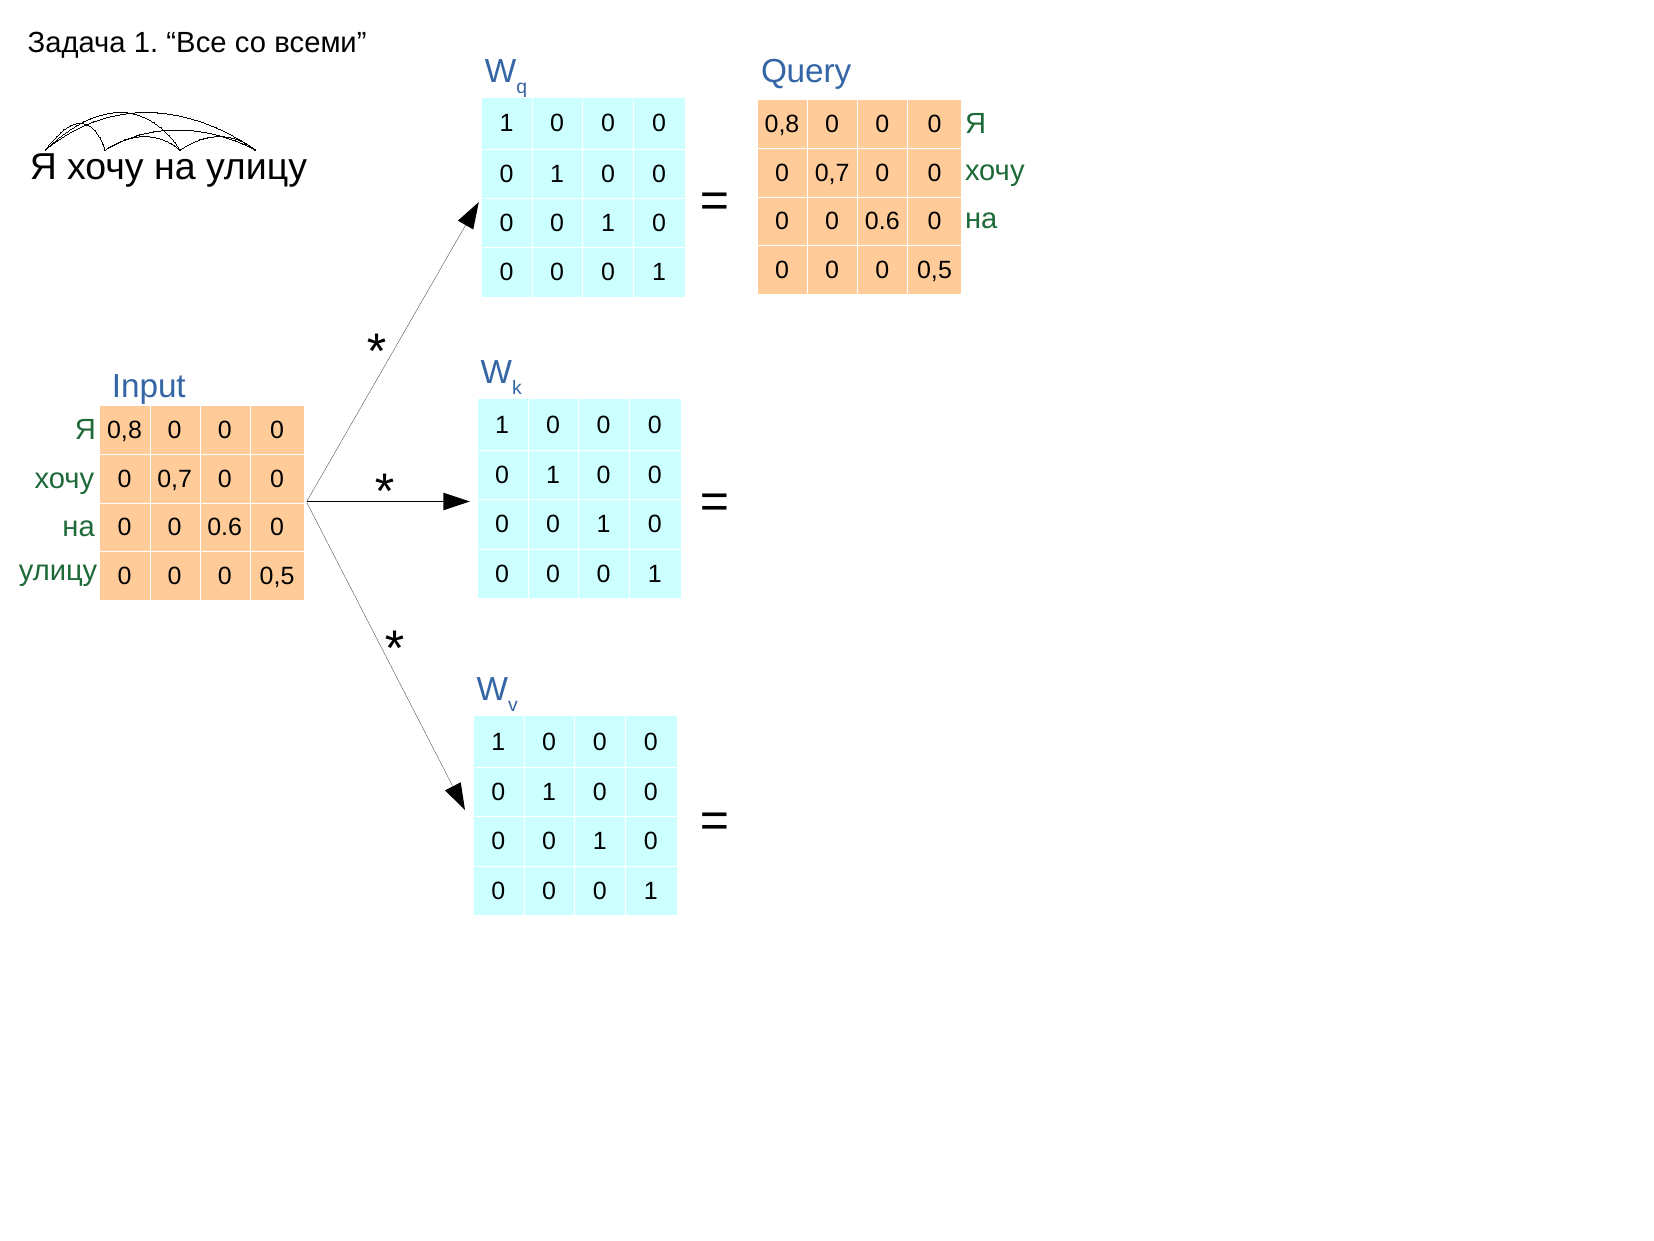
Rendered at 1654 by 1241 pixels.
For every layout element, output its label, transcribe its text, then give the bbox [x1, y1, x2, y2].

table_cell 1 [583, 199, 633, 247]
text_box Query [746, 45, 867, 100]
table_cell 0 [201, 552, 250, 600]
text_box * [360, 456, 405, 541]
text_box Wv [461, 663, 561, 724]
table_cell 1 [630, 550, 681, 598]
table_header 0 [583, 98, 633, 149]
table_cell 0 [474, 817, 524, 866]
text_box * [352, 316, 397, 387]
text_box на [950, 194, 1038, 243]
table_cell 0 [482, 199, 532, 247]
table_header 0 [808, 100, 857, 148]
text_box = [685, 466, 737, 537]
table_header 0 [908, 100, 950, 148]
text_box Input [97, 360, 211, 412]
table_header 0,8 [758, 100, 807, 148]
table_cell 0 [858, 246, 907, 294]
text_box на [47, 502, 99, 546]
table_cell 0 [575, 768, 625, 816]
table_cell 1 [579, 500, 629, 549]
table_cell 0 [474, 867, 524, 915]
table_cell 0,5 [908, 246, 961, 294]
table_cell 0 [478, 500, 528, 549]
text_box Я хочу на улицу [15, 138, 323, 196]
table_header 1 [478, 399, 528, 450]
table_cell 0 [482, 248, 532, 297]
table_cell 1 [575, 817, 625, 866]
table_cell 0 [151, 504, 200, 551]
table_cell 1 [533, 150, 582, 198]
table_cell 0 [525, 817, 574, 866]
table_header 0 [634, 98, 685, 149]
table_cell 0 [251, 455, 304, 503]
table_header 0 [533, 98, 582, 149]
text_box хочу [950, 146, 1066, 195]
text_box Я [60, 405, 99, 454]
text_box Задача 1. “Все со всеми” [12, 18, 451, 66]
text_box Wk [465, 346, 565, 407]
table_cell 0 [634, 199, 685, 247]
table_cell 0 [100, 552, 150, 600]
table_cell 0 [626, 768, 677, 816]
table_header 0 [151, 406, 200, 454]
table_cell 0 [575, 867, 625, 915]
table_cell 0 [858, 149, 907, 197]
table_cell 0 [626, 817, 677, 866]
table_cell 0 [151, 552, 200, 600]
table_cell 1 [626, 867, 677, 915]
table_cell 0 [758, 246, 807, 294]
text_box = [685, 784, 737, 856]
table_cell 0,5 [251, 552, 304, 600]
table_cell 0 [908, 149, 950, 197]
table_cell 0 [201, 455, 250, 503]
table_header 0 [201, 406, 250, 454]
table_cell 0 [583, 248, 633, 297]
table_cell 0 [758, 198, 807, 245]
table_cell 0 [908, 198, 961, 245]
table_cell 1 [529, 451, 578, 499]
table_cell 0 [478, 451, 528, 499]
table_header 0 [575, 716, 625, 767]
table_cell 0 [634, 150, 685, 198]
table_header 0 [626, 716, 677, 767]
table_cell 0 [529, 500, 578, 549]
table_cell 0 [100, 455, 150, 503]
table_header 0 [630, 399, 681, 450]
table_header 0 [858, 100, 907, 148]
table_cell 0 [100, 504, 150, 551]
table_cell 0 [630, 451, 681, 499]
text_box хочу [19, 454, 99, 503]
table_cell 0,7 [808, 149, 857, 197]
table_cell 0 [583, 150, 633, 198]
table_cell 0 [482, 150, 532, 198]
table_cell 0,7 [151, 455, 200, 503]
table_header 0 [525, 716, 574, 767]
table_cell 0 [579, 451, 629, 499]
table_cell 0 [758, 149, 807, 197]
table_header 1 [482, 98, 532, 149]
table_cell 1 [634, 248, 685, 297]
table_cell 0 [529, 550, 578, 598]
table_cell 0 [478, 550, 528, 598]
table_header 1 [474, 716, 524, 767]
table_cell 0 [474, 768, 524, 816]
table_cell 0 [251, 504, 304, 551]
text_box * [369, 613, 415, 684]
table_cell 0 [808, 198, 857, 245]
text_box улицу [3, 546, 99, 595]
table_cell 0 [533, 199, 582, 247]
table_cell 0 [630, 500, 681, 549]
table_cell 0 [533, 248, 582, 297]
table_cell 0 [579, 550, 629, 598]
text_box Wq [470, 45, 569, 106]
table_header 0 [529, 399, 578, 450]
text_box Я [950, 99, 998, 146]
table_header 0 [251, 406, 304, 454]
table_header 0 [579, 399, 629, 450]
table_cell 0.6 [201, 504, 250, 551]
table_cell 0 [808, 246, 857, 294]
table_header 0,8 [100, 406, 150, 454]
table_cell 0.6 [858, 198, 907, 245]
table_cell 1 [525, 768, 574, 816]
text_box = [685, 165, 737, 236]
table_cell 0 [525, 867, 574, 915]
